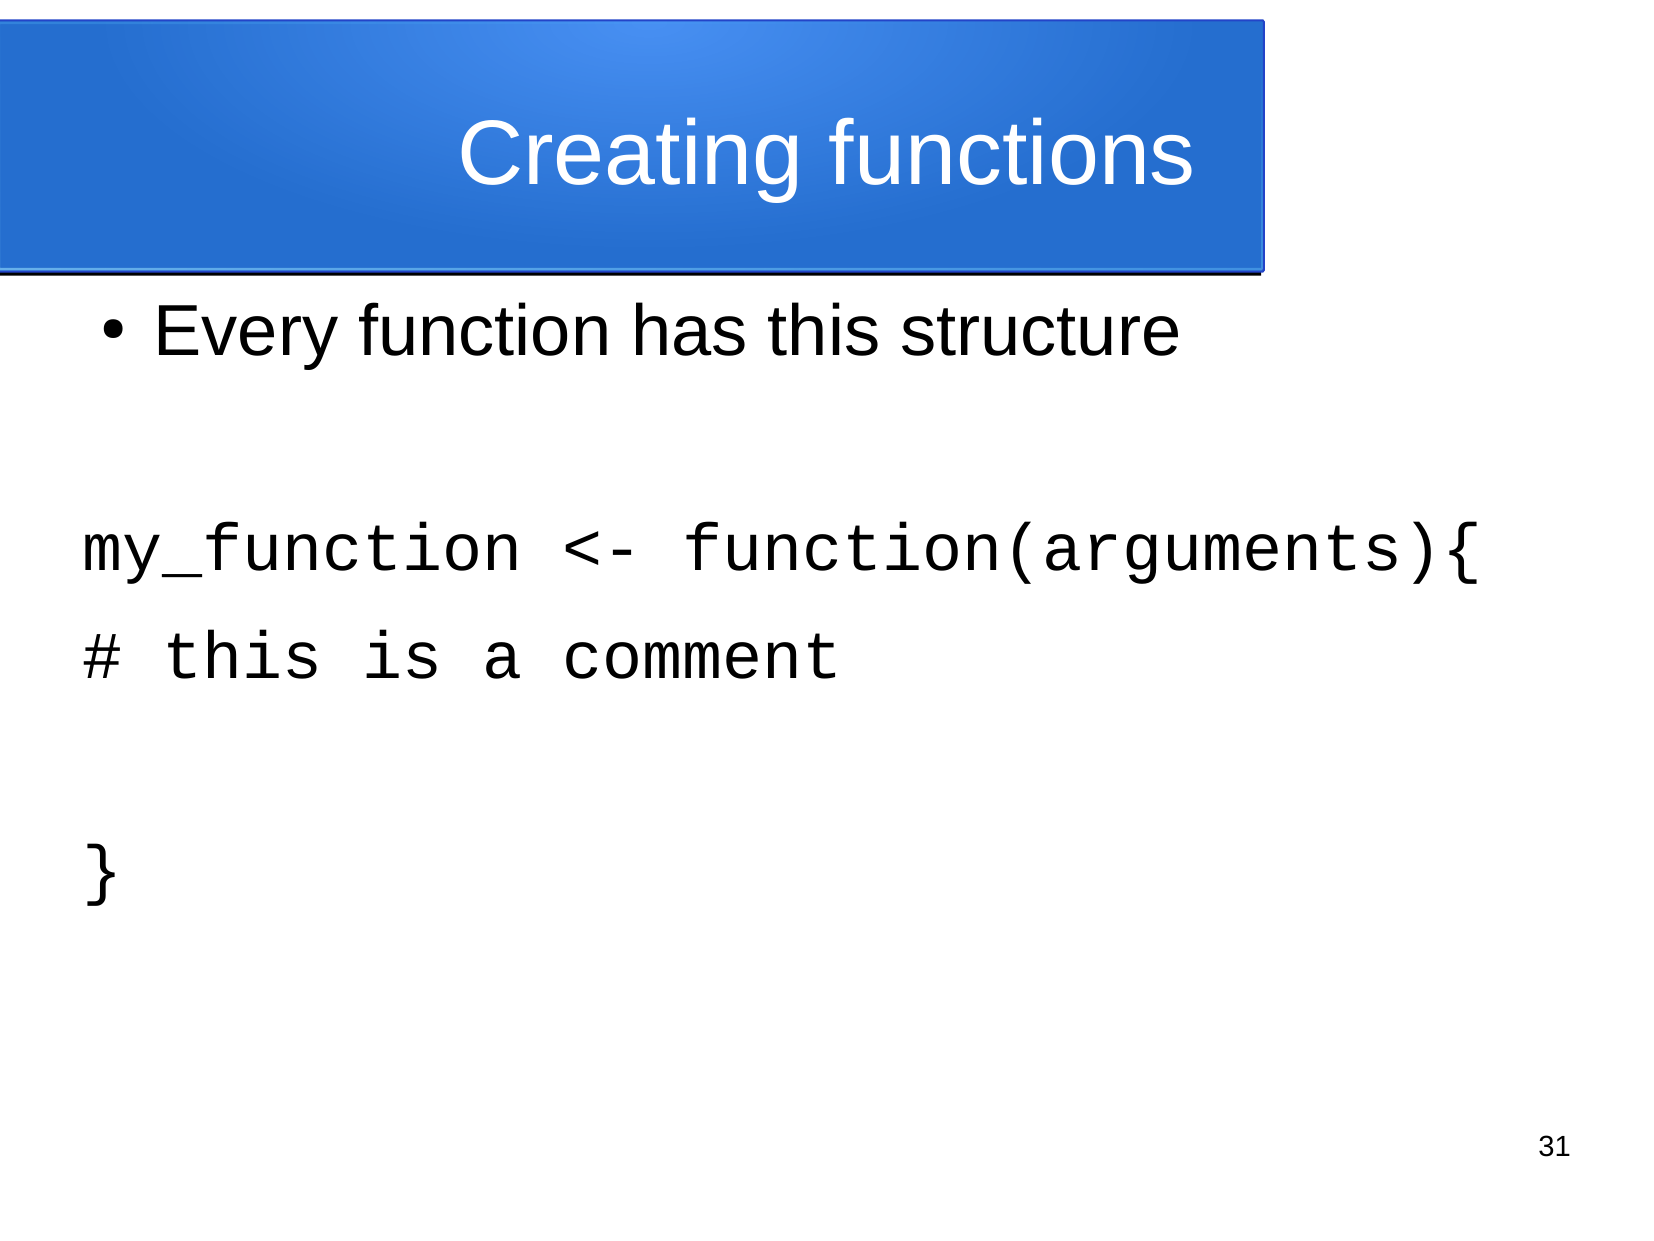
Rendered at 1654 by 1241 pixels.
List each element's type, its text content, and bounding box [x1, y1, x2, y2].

title Creating functions [82, 49, 1572, 257]
list Every function has this structure my_function <- function(arguments){ # this is a comment } [82, 290, 1538, 1010]
